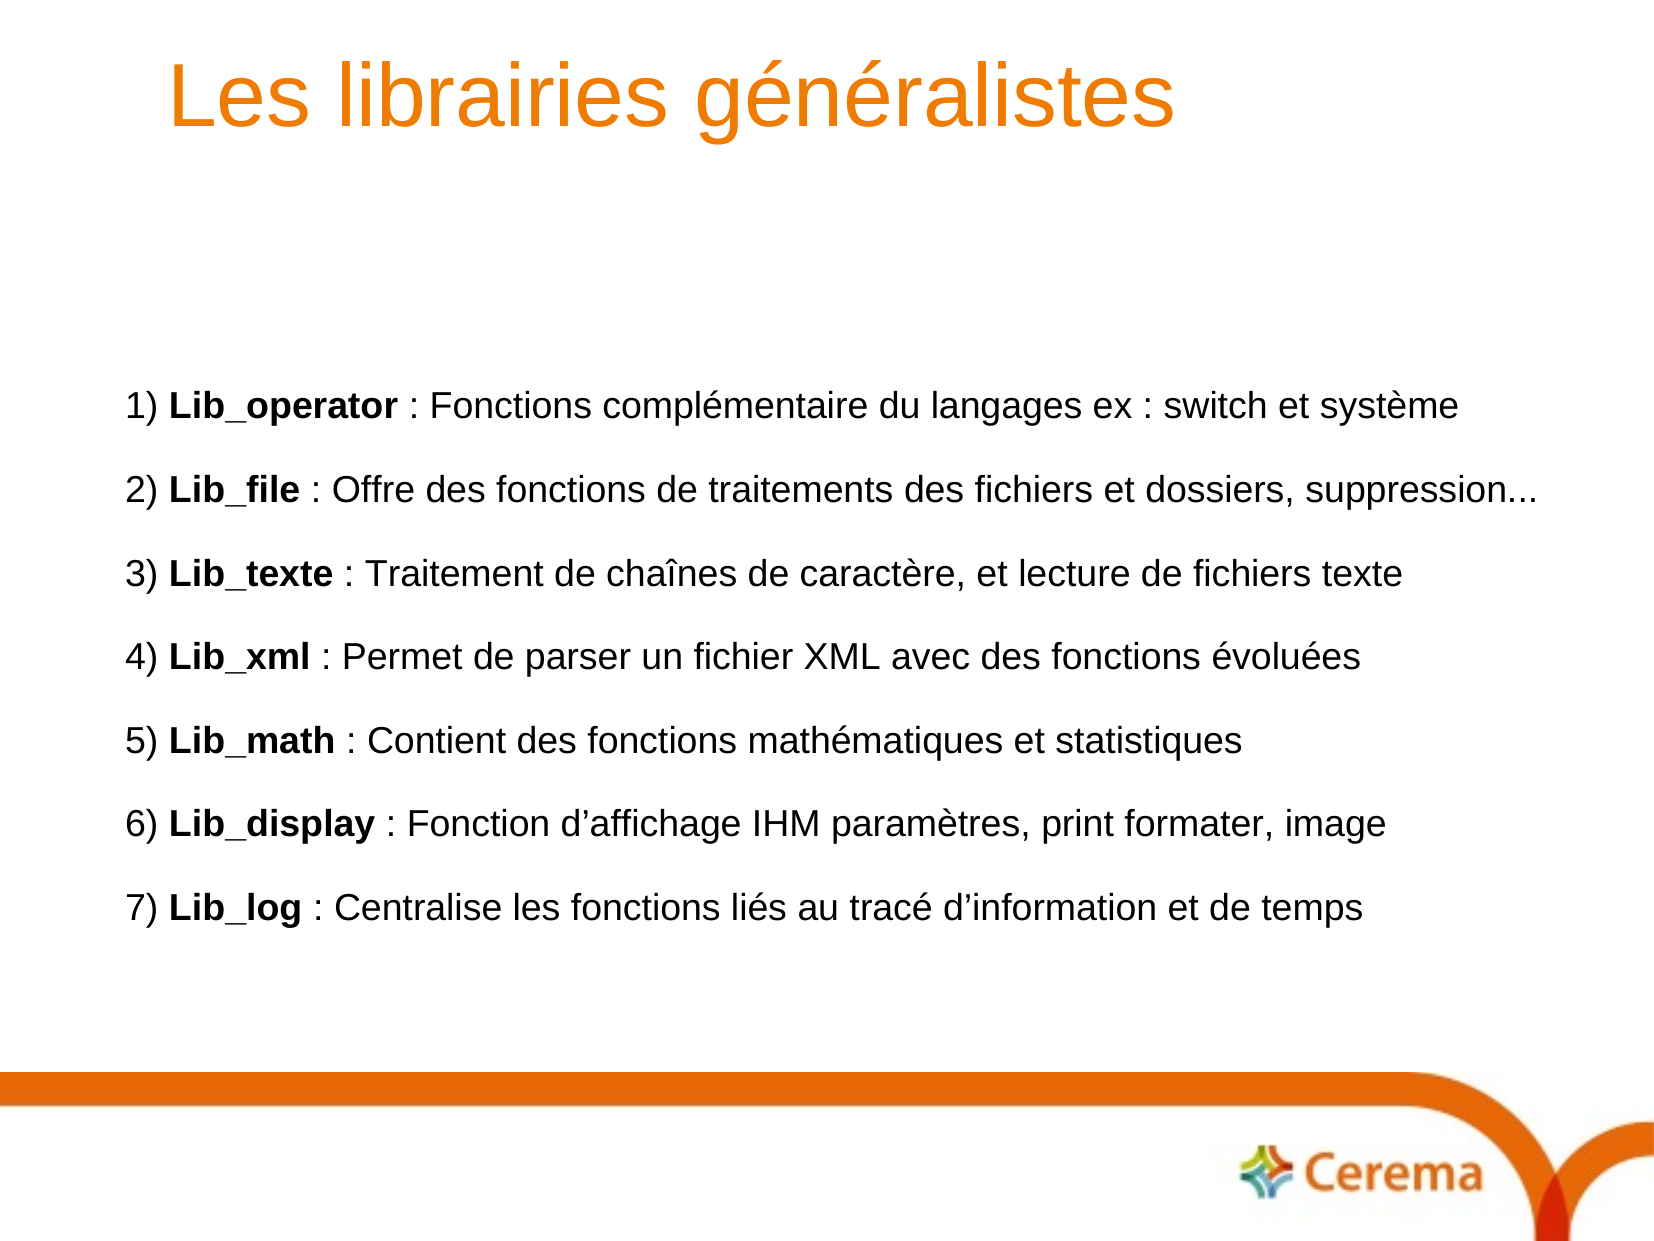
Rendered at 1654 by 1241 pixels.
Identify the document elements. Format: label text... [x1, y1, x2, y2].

text_box Les librairies généralistes [152, 49, 1250, 152]
text_box 1) Lib_operator : Fonctions complémentaire du langages ex : switch et système 2) Lib_file : Offre des fonctions de traitements des fichiers et dossiers, suppression... 3) Lib_texte : Traitement de chaînes de caractère, et lecture de fichiers texte 4) Lib_xml : Permet de parser un fichier XML avec des fonctions évoluées 5) Lib_math : Contient des fonctions mathématiques et statistiques 6) Lib_display : Fonction d’affichage IHM paramètres, print formater, image 7) Lib_log : Centralise les fonctions liés au tracé d’information et de temps [110, 377, 1554, 982]
picture [0, 1072, 1654, 1241]
